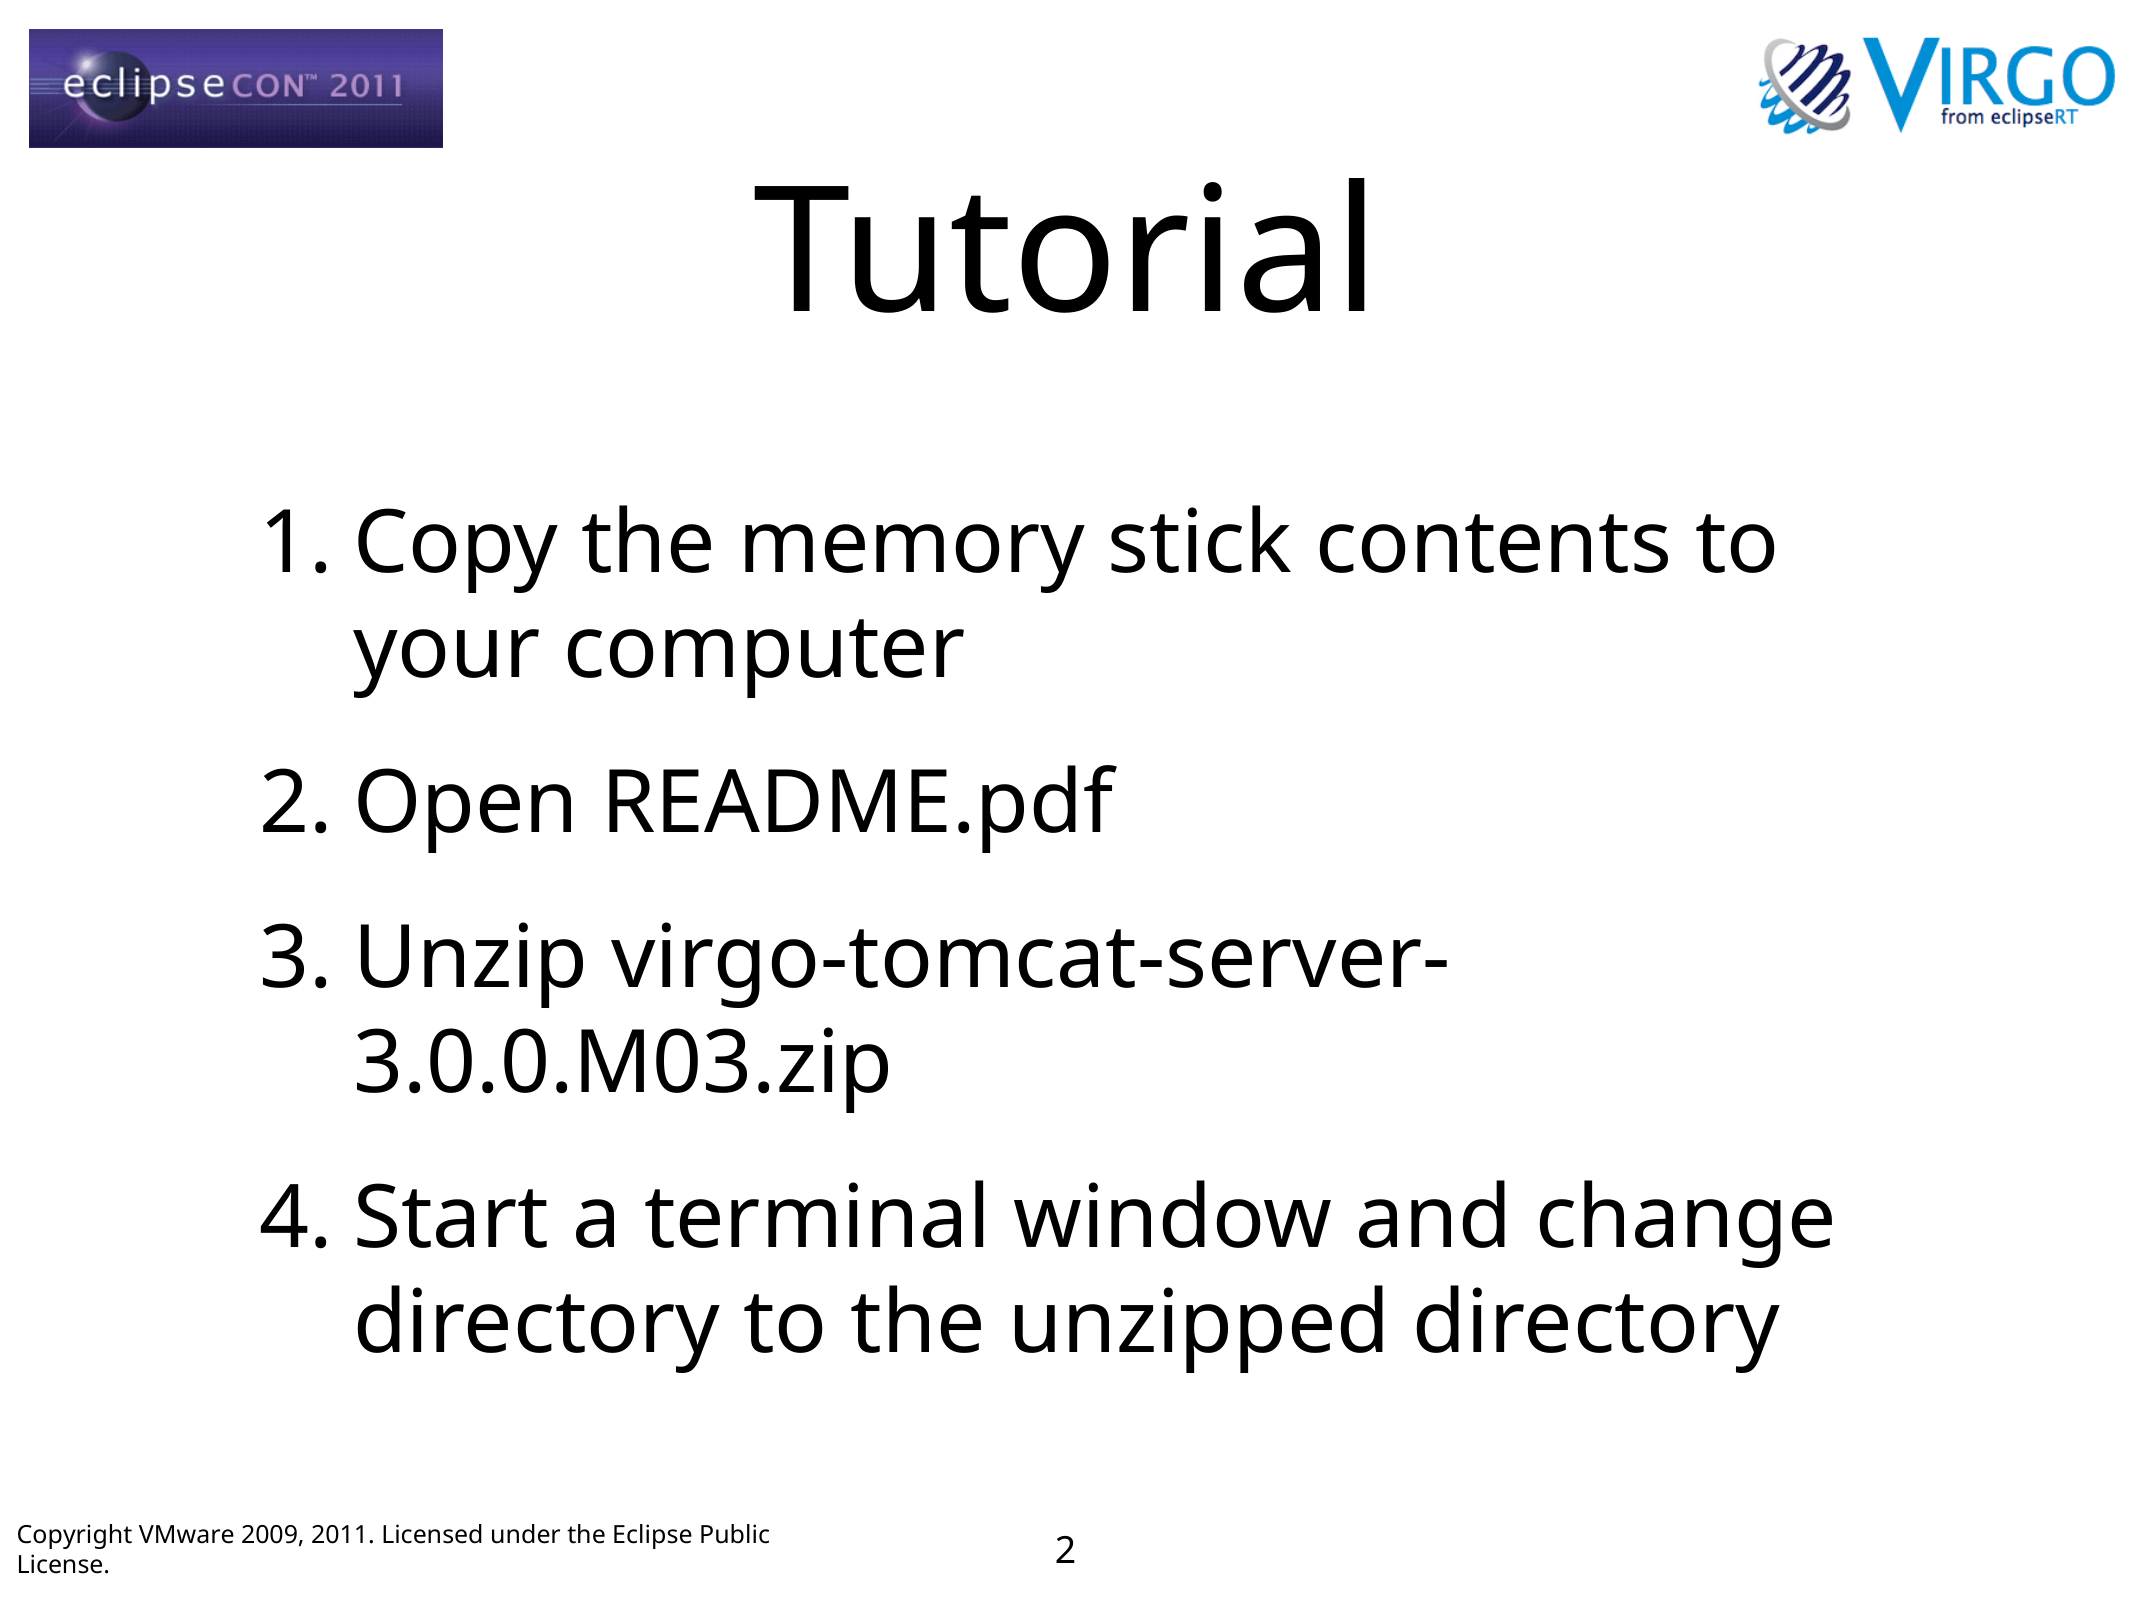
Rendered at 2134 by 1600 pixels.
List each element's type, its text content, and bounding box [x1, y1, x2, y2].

list Copy the memory stick contents to your computer Open README.pdf Unzip virgo-tomcat-server-3.0.0.M03.zip Start a terminal window and change directory to the unzipped directory [199, 458, 1916, 1397]
title Tutorial [208, 41, 1925, 442]
picture [29, 29, 443, 148]
picture [1742, 27, 2128, 148]
